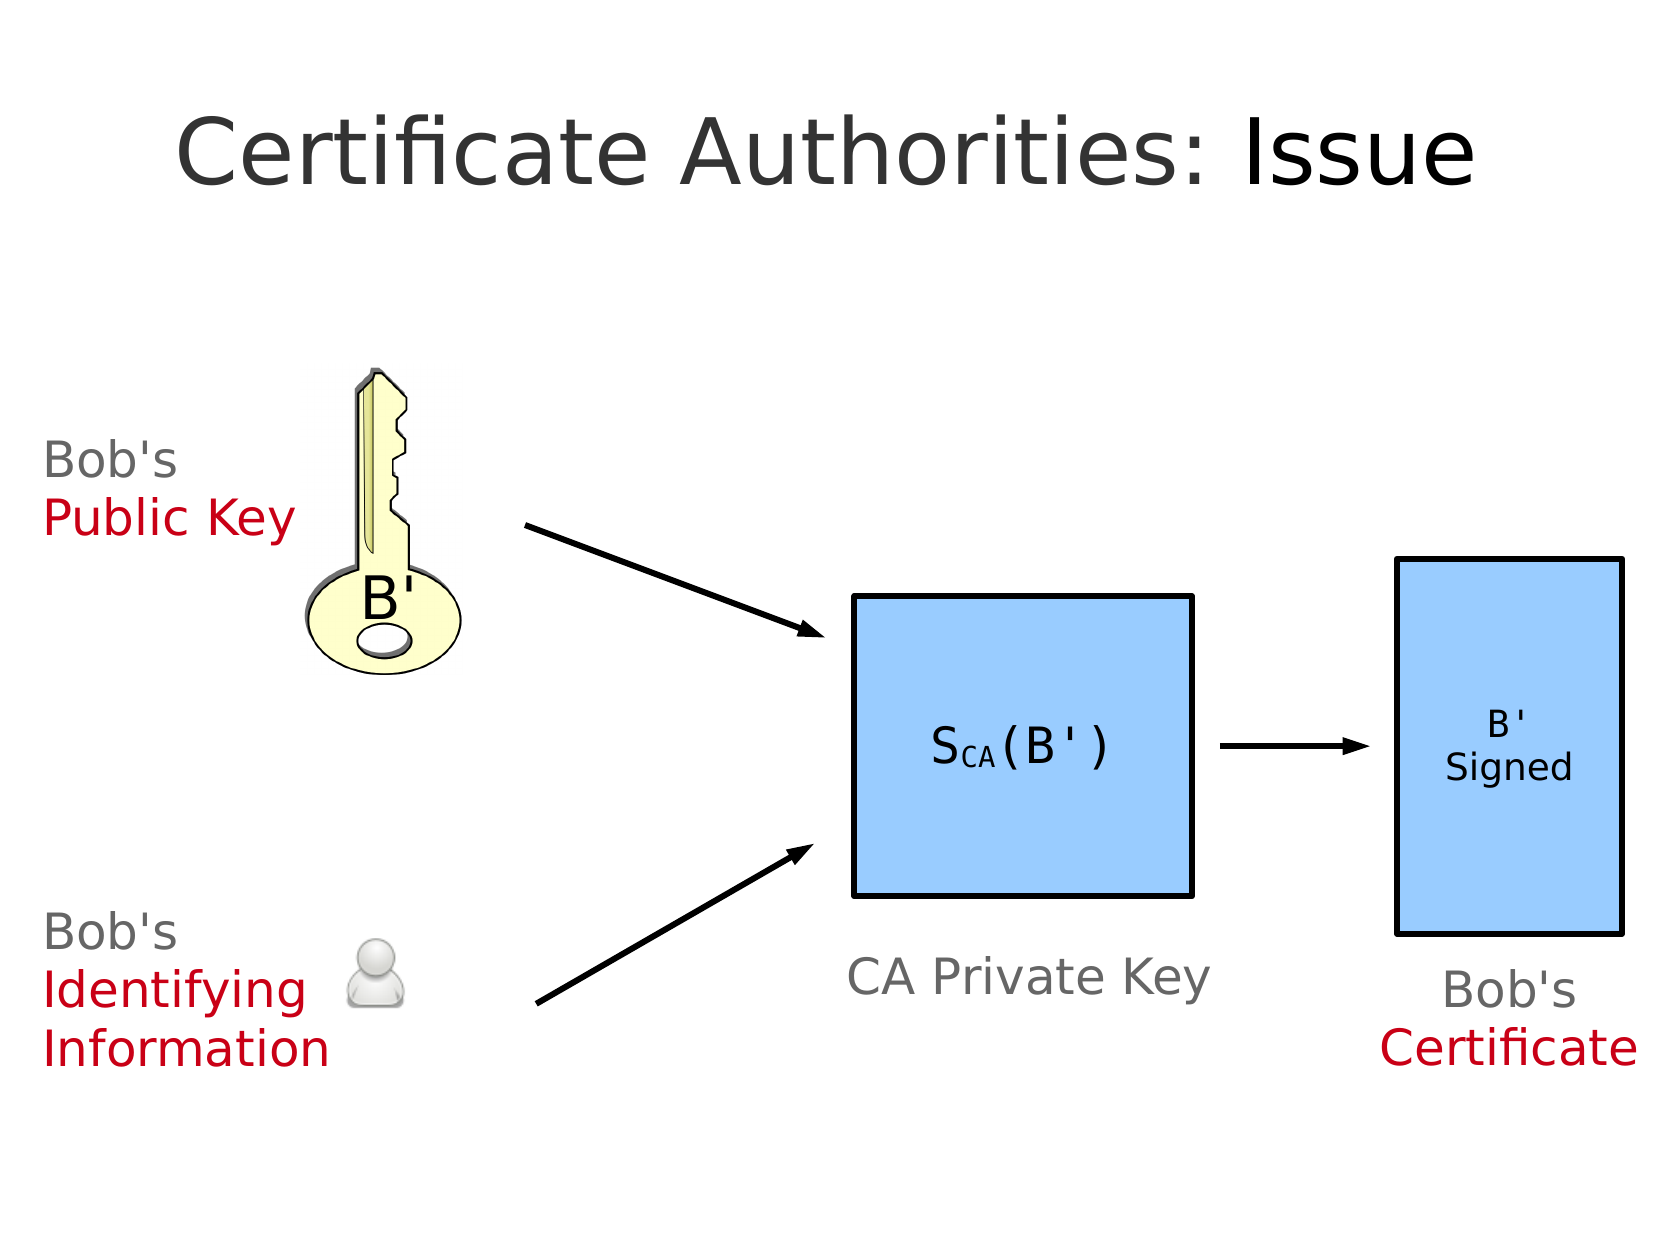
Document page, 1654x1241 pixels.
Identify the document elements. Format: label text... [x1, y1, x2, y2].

title Certificate Authorities: Issue [82, 49, 1571, 257]
text_box Bob's Certificate [1361, 950, 1654, 1088]
text_box CA Private Key [828, 937, 1231, 1017]
text_box Bob's Identifying Information [24, 892, 350, 1089]
text_box B' Signed [1397, 558, 1623, 934]
picture [337, 937, 413, 1013]
picture [300, 363, 463, 676]
text_box Bob's Public Key [24, 420, 315, 558]
text_box SCA(B') [854, 596, 1192, 897]
